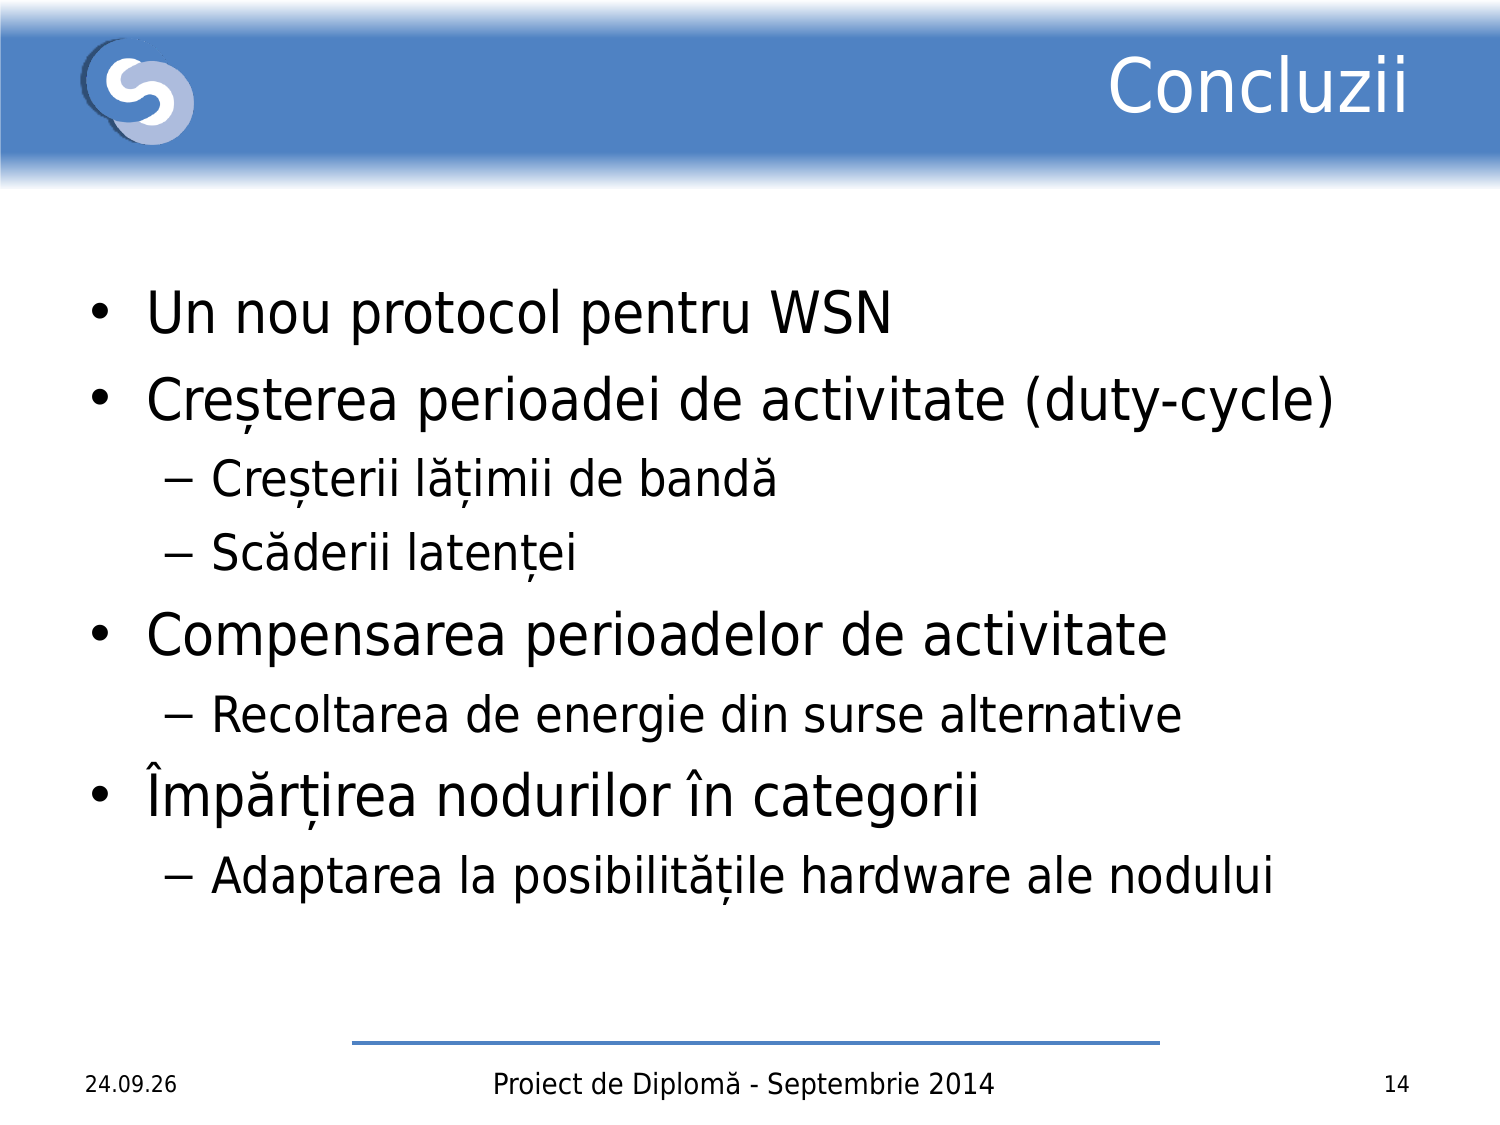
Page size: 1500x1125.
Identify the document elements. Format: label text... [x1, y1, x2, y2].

list Un nou protocol pentru WSN Creșterea perioadei de activitate (duty-cycle) Creșterii lățimii de bandă Scăderii latenței Compensarea perioadelor de activitate Recoltarea de energie din surse alternative Împărțirea nodurilor în categorii Adaptarea la posibilitățile hardware ale nodului [75, 203, 1426, 975]
picture [0, 0, 1500, 189]
title Concluzii [199, 11, 1425, 155]
